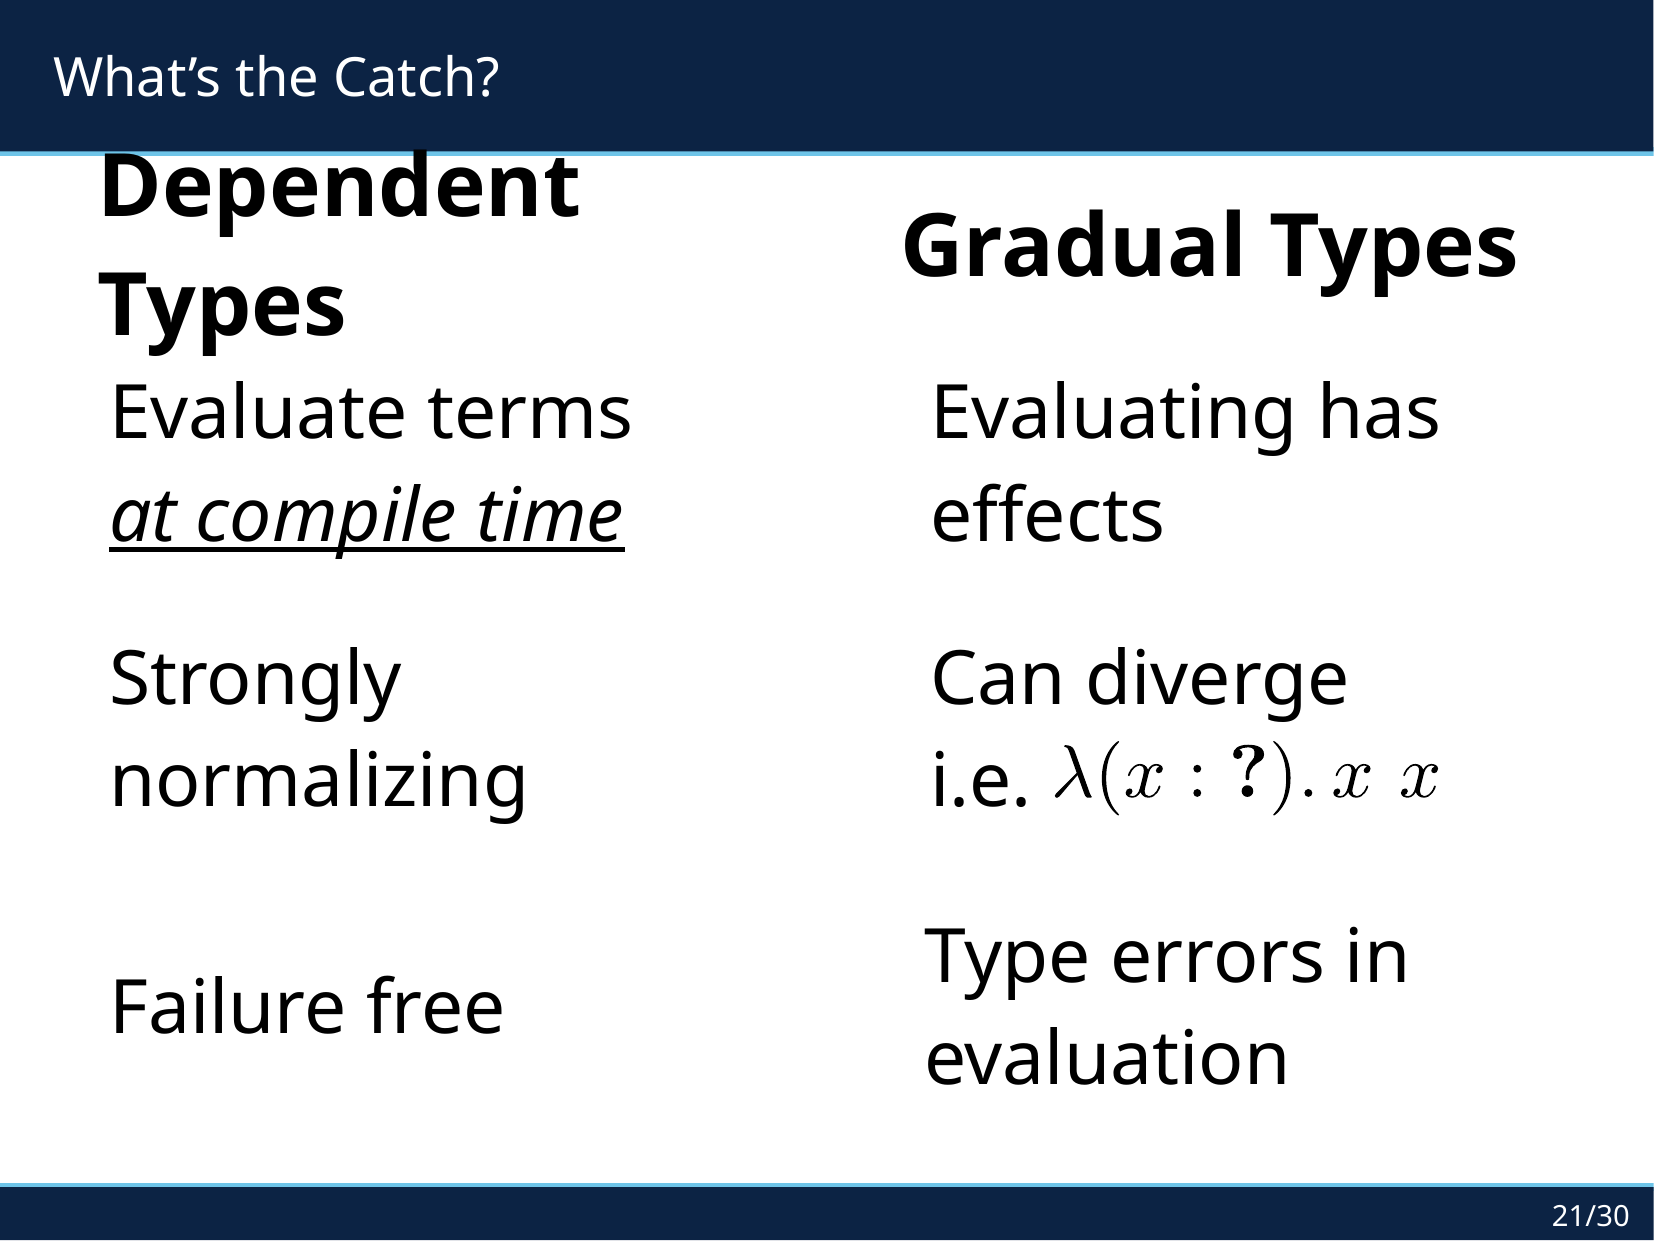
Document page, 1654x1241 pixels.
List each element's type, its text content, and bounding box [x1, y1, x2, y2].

text_box Type errors in evaluation [909, 906, 1524, 1102]
text_box Gradual Types [885, 174, 1619, 310]
text_box Dependent Types [82, 174, 815, 310]
text_box Can diverge i.e. [915, 628, 1530, 825]
text_box Evaluating has effects [915, 362, 1530, 559]
title What’s the Catch? [0, 0, 1654, 152]
text_box Failure free [94, 951, 709, 1057]
text_box Evaluate terms at compile time [94, 362, 709, 559]
text_box Strongly normalizing [94, 628, 709, 825]
picture [1048, 738, 1441, 819]
